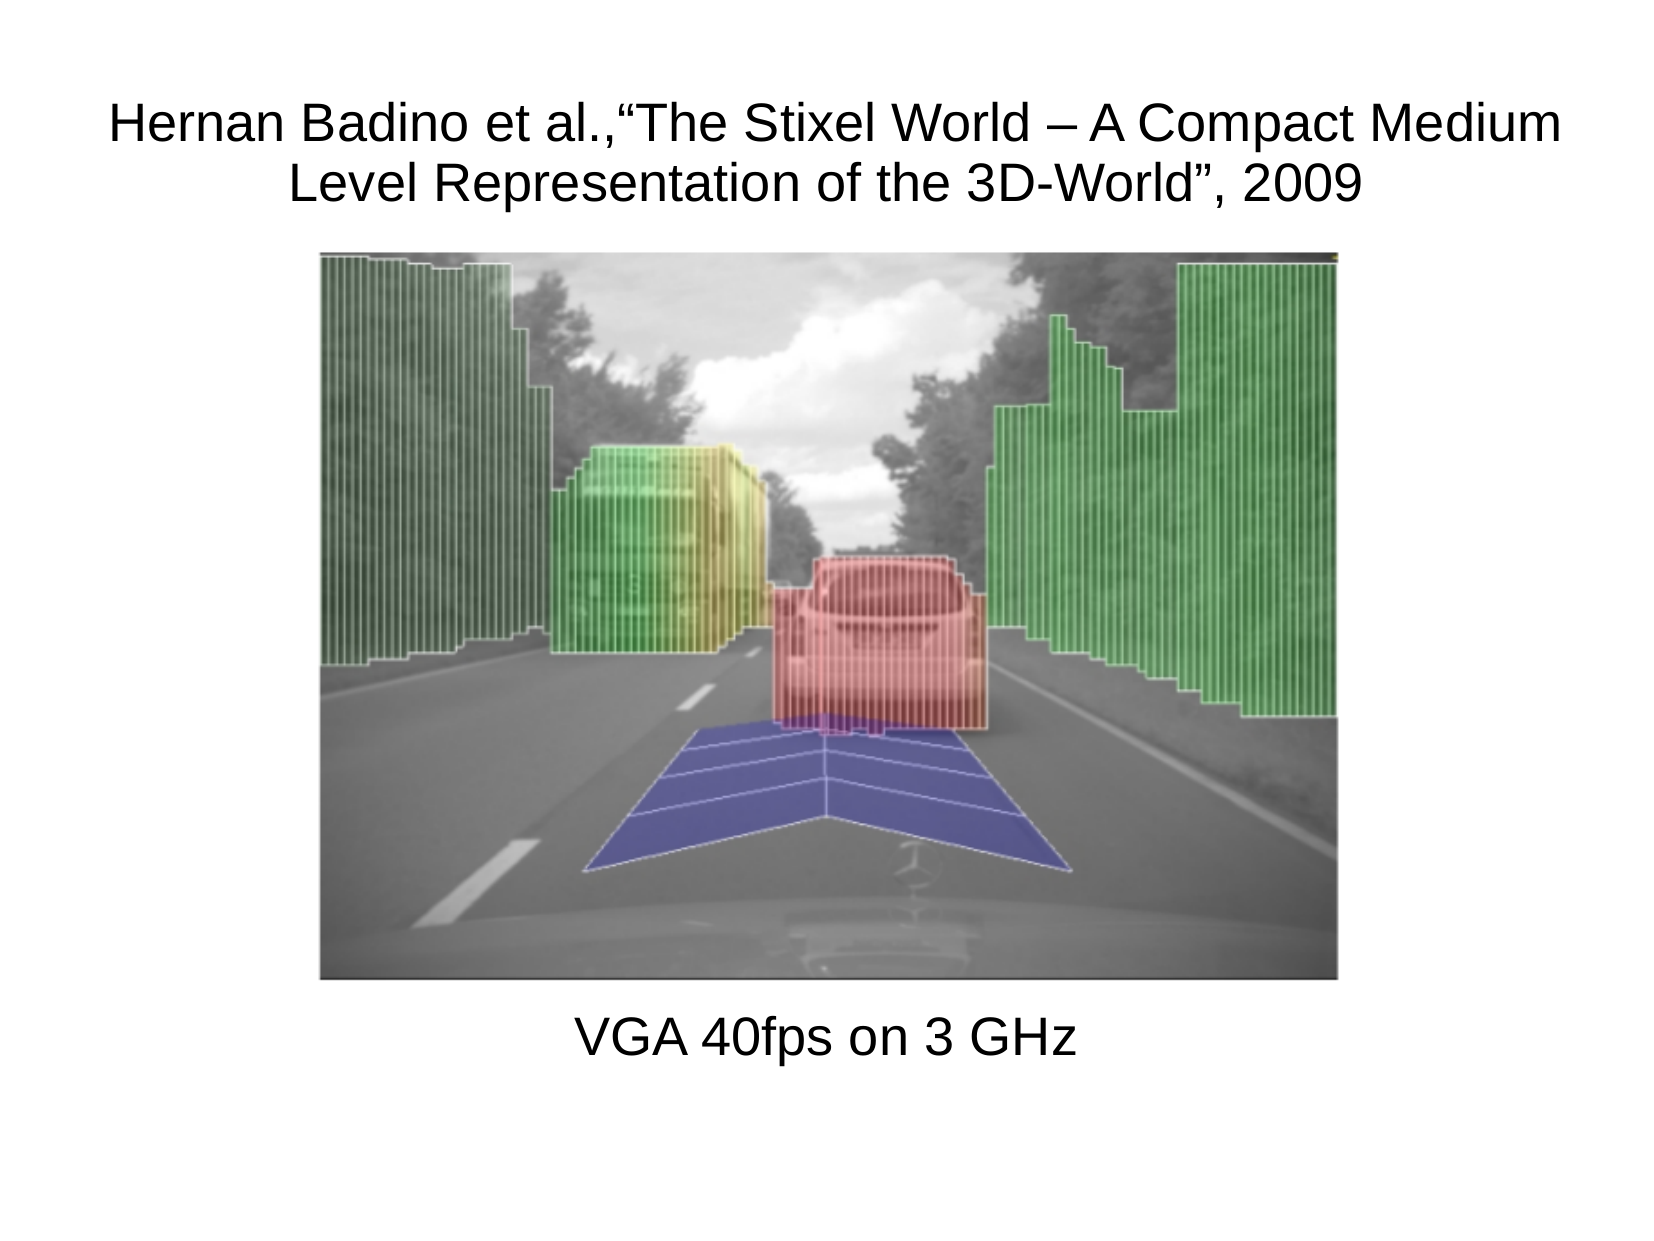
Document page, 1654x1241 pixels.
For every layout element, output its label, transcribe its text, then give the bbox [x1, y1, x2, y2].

title Hernan Badino et al.,“The Stixel World – A Compact Medium Level Representation of the 3D-World”, 2009 [82, 49, 1571, 257]
text_box VGA 40fps on 3 GHz [444, 998, 1210, 1074]
picture [299, 227, 1355, 994]
